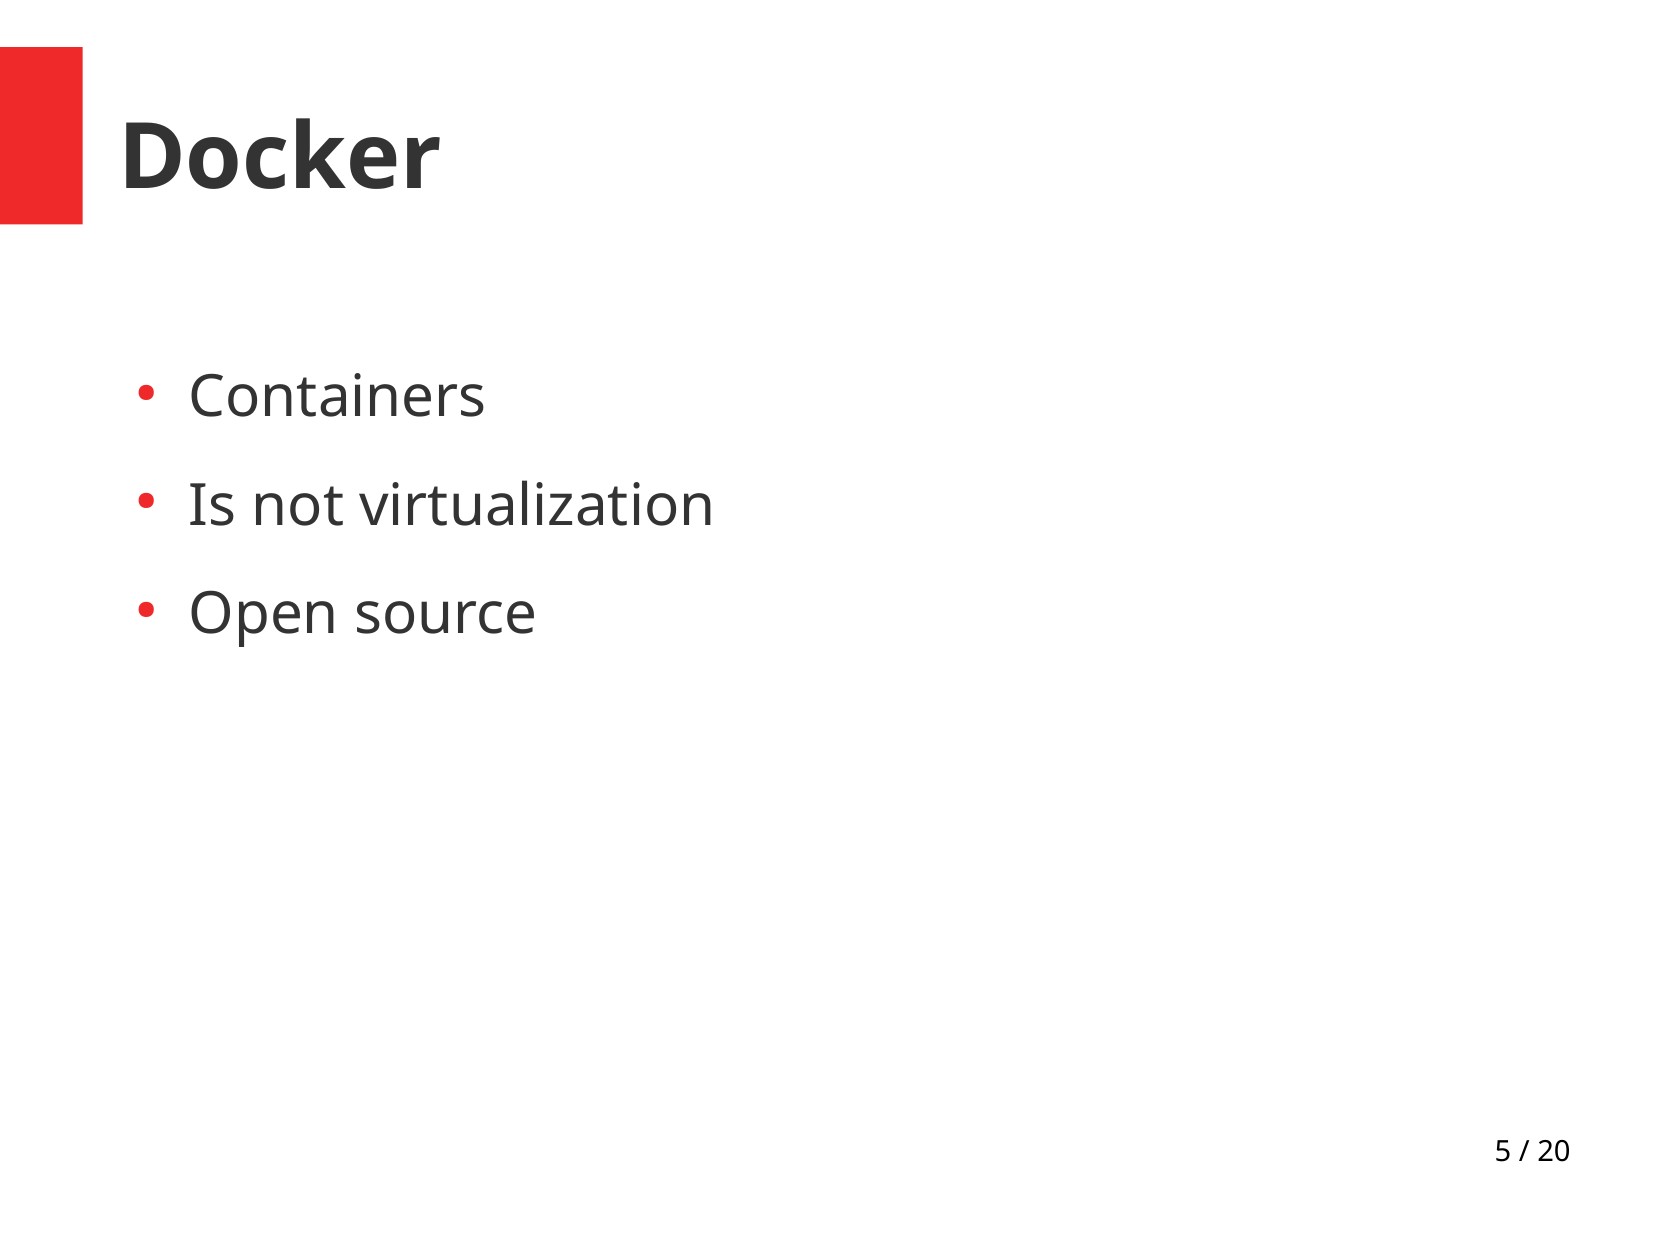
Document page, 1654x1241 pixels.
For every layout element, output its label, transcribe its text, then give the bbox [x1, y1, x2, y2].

title Docker [118, 49, 1571, 257]
list Containers Is not virtualization Open source [118, 354, 1536, 1074]
